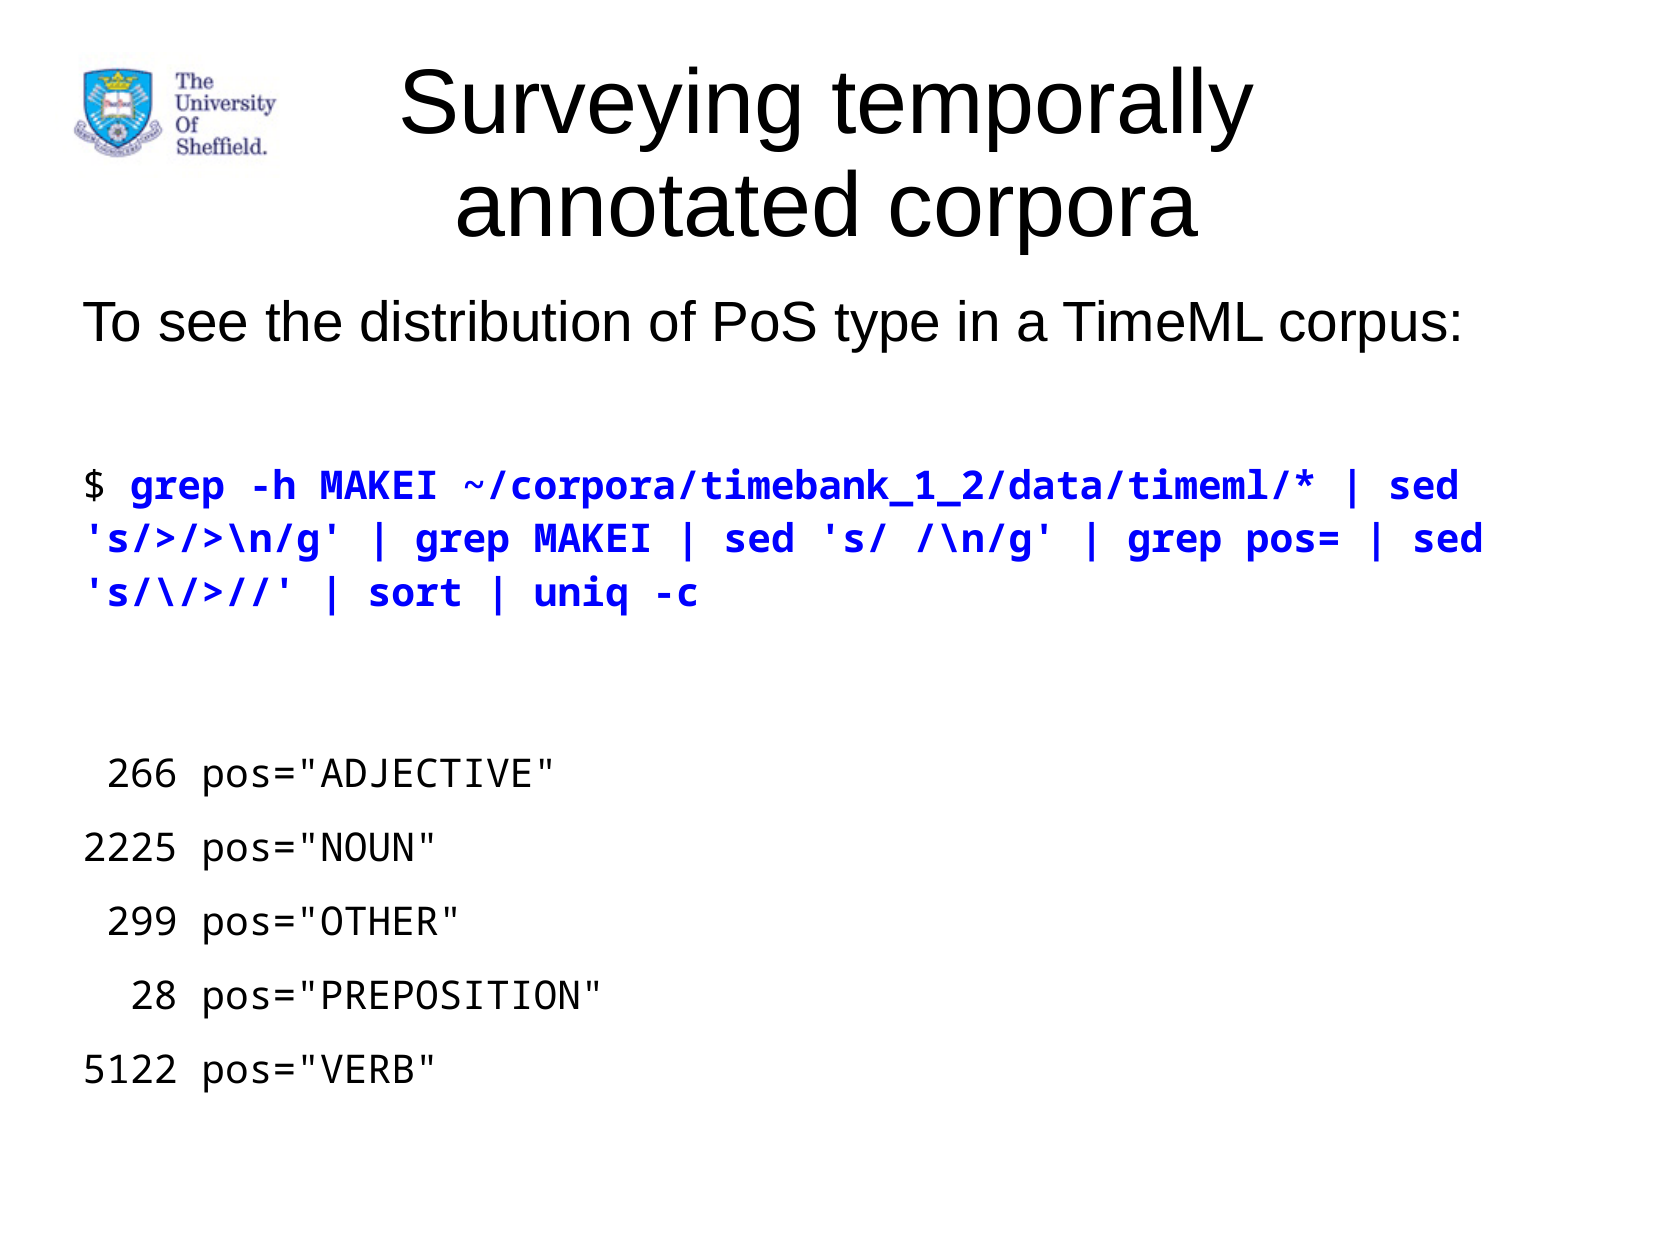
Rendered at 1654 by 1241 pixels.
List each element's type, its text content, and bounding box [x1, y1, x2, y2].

title Surveying temporally annotated corpora [82, 39, 1571, 267]
list To see the distribution of PoS type in a TimeML corpus: $ grep -h MAKEI ~/corpora/timebank_1_2/data/timeml/* | sed 's/>/>\n/g' | grep MAKEI | sed 's/ /\n/g' | grep pos= | sed 's/\/>//' | sort | uniq -c 266 pos="ADJECTIVE" 2225 pos="NOUN" 299 pos="OTHER" 28 pos="PREPOSITION" 5122 pos="VERB" [82, 290, 1571, 1109]
picture [29, 52, 366, 178]
